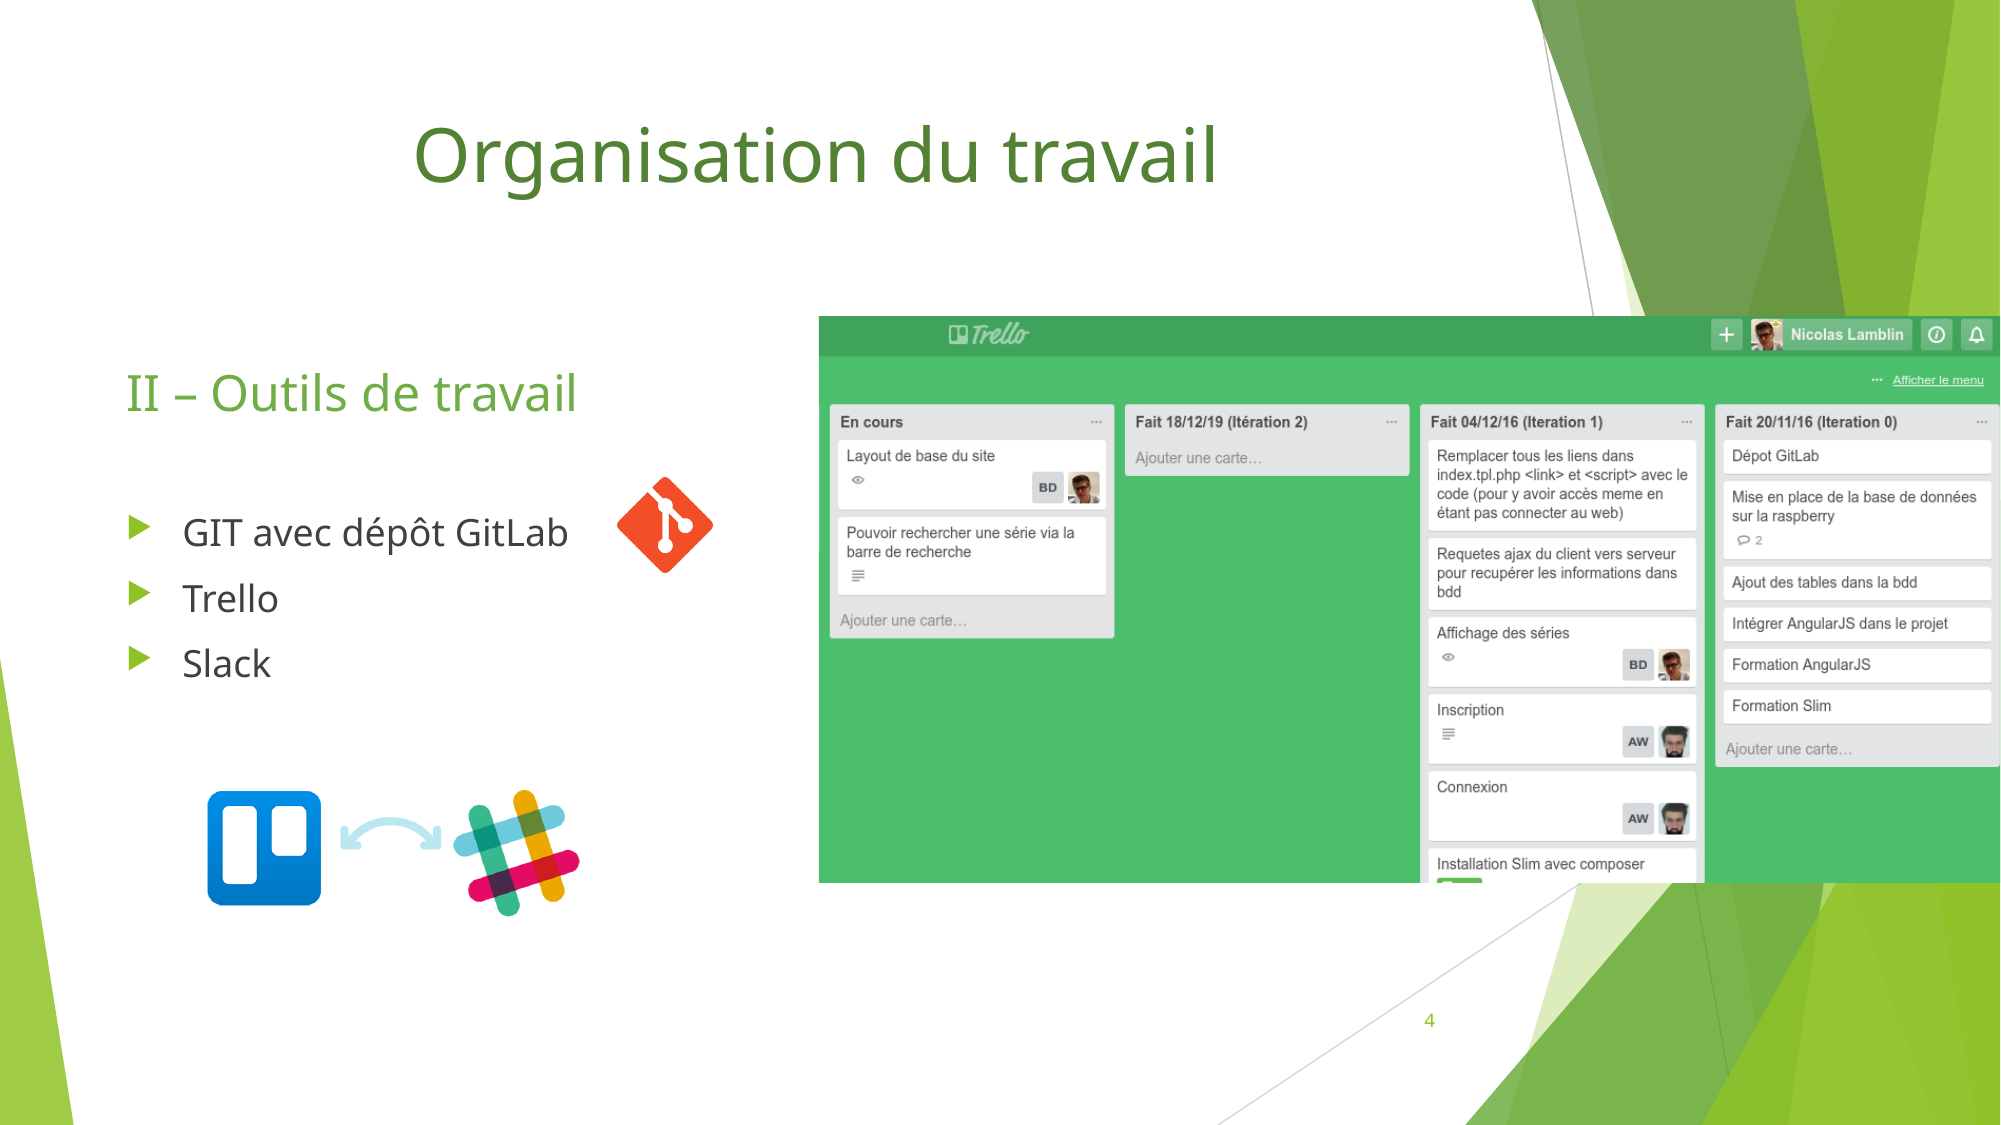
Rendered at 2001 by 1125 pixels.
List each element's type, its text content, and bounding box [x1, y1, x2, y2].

list II – Outils de travail GIT avec dépôt GitLab Trello Slack [111, 354, 1522, 992]
title Organisation du travail [111, 99, 1522, 317]
picture [185, 765, 596, 920]
picture [818, 316, 2000, 883]
picture [617, 477, 713, 573]
text_box [1409, 991, 1522, 1051]
